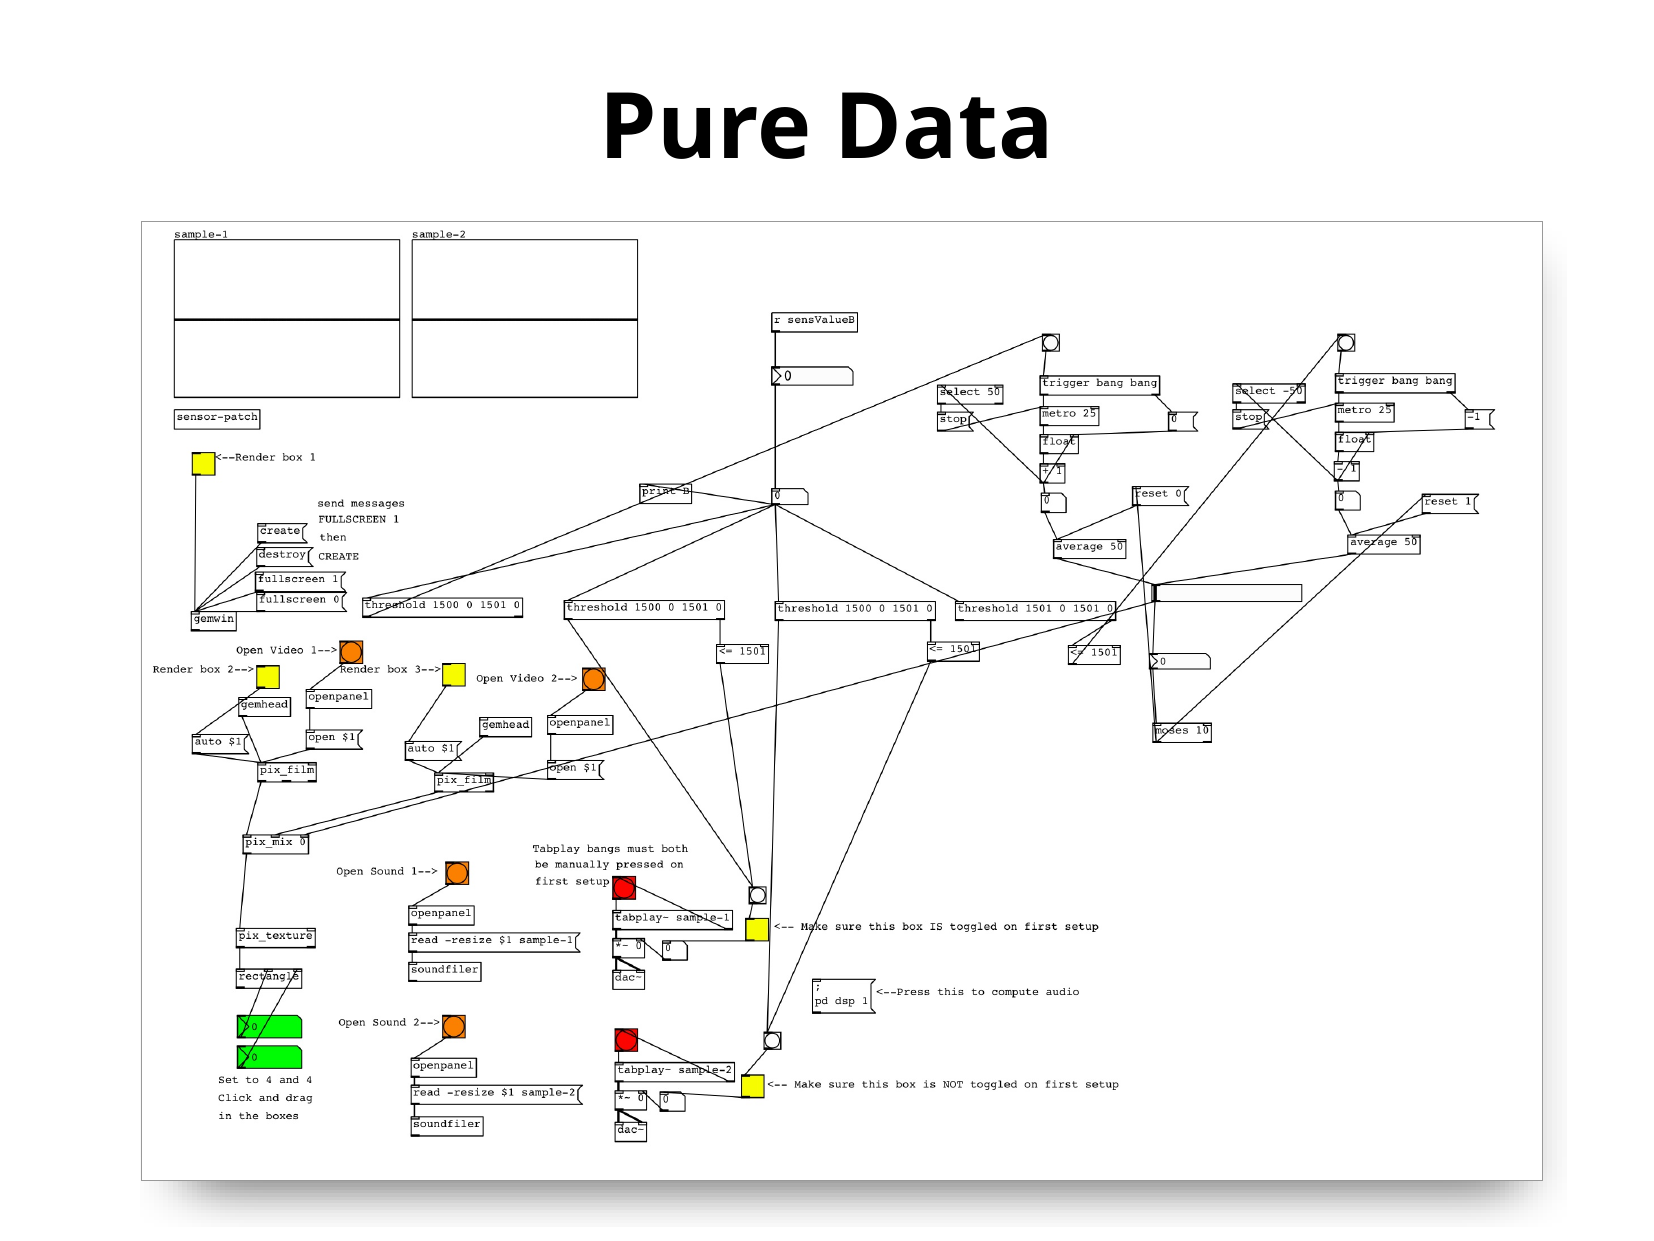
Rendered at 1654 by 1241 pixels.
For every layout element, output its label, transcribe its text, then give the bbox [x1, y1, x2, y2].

picture [140, 221, 1567, 1227]
title Pure Data [82, 19, 1571, 227]
